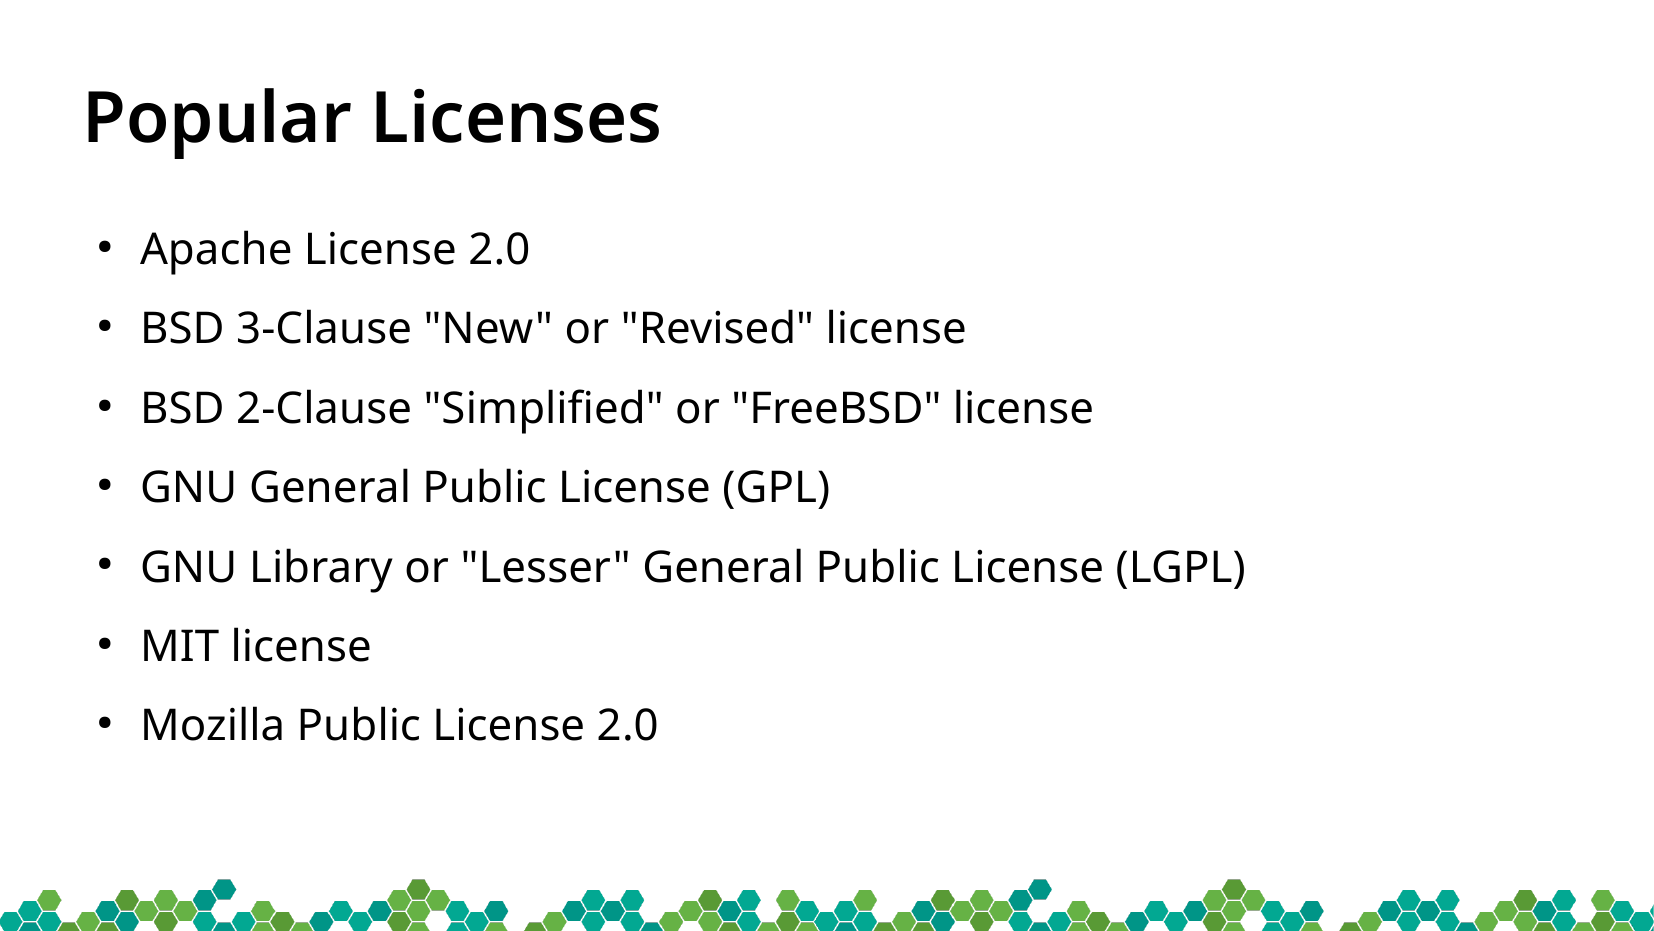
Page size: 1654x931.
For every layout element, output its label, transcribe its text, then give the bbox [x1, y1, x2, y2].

list Apache License 2.0 BSD 3-Clause "New" or "Revised" license BSD 2-Clause "Simplified" or "FreeBSD" license GNU General Public License (GPL) GNU Library or "Lesser" General Public License (LGPL) MIT license Mozilla Public License 2.0 [82, 217, 1571, 758]
title Popular Licenses [82, 37, 1571, 193]
picture [0, 871, 1654, 931]
